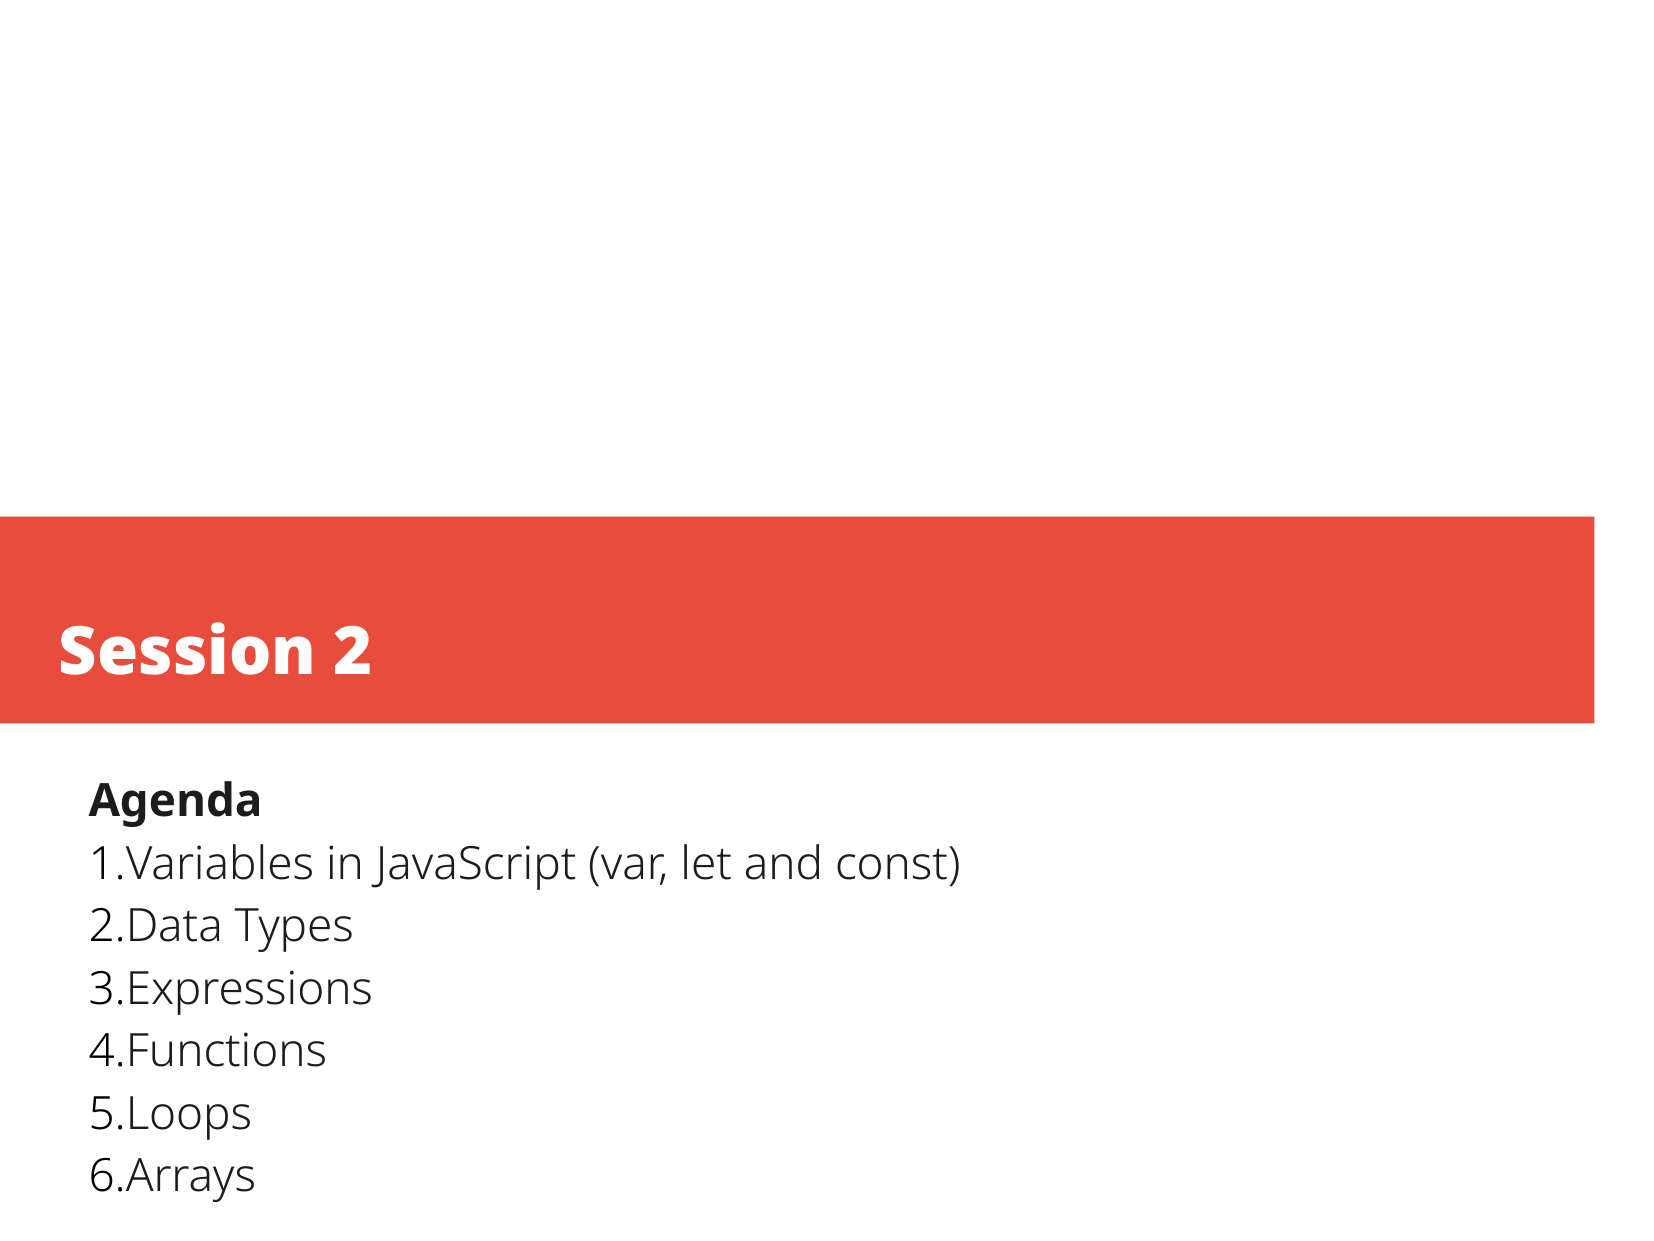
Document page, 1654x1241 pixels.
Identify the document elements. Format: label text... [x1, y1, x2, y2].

title Session 2 [59, 546, 1595, 694]
subtitle Agenda Variables in JavaScript (var, let and const) Data Types Expressions Functions Loops Arrays [88, 767, 1595, 1182]
